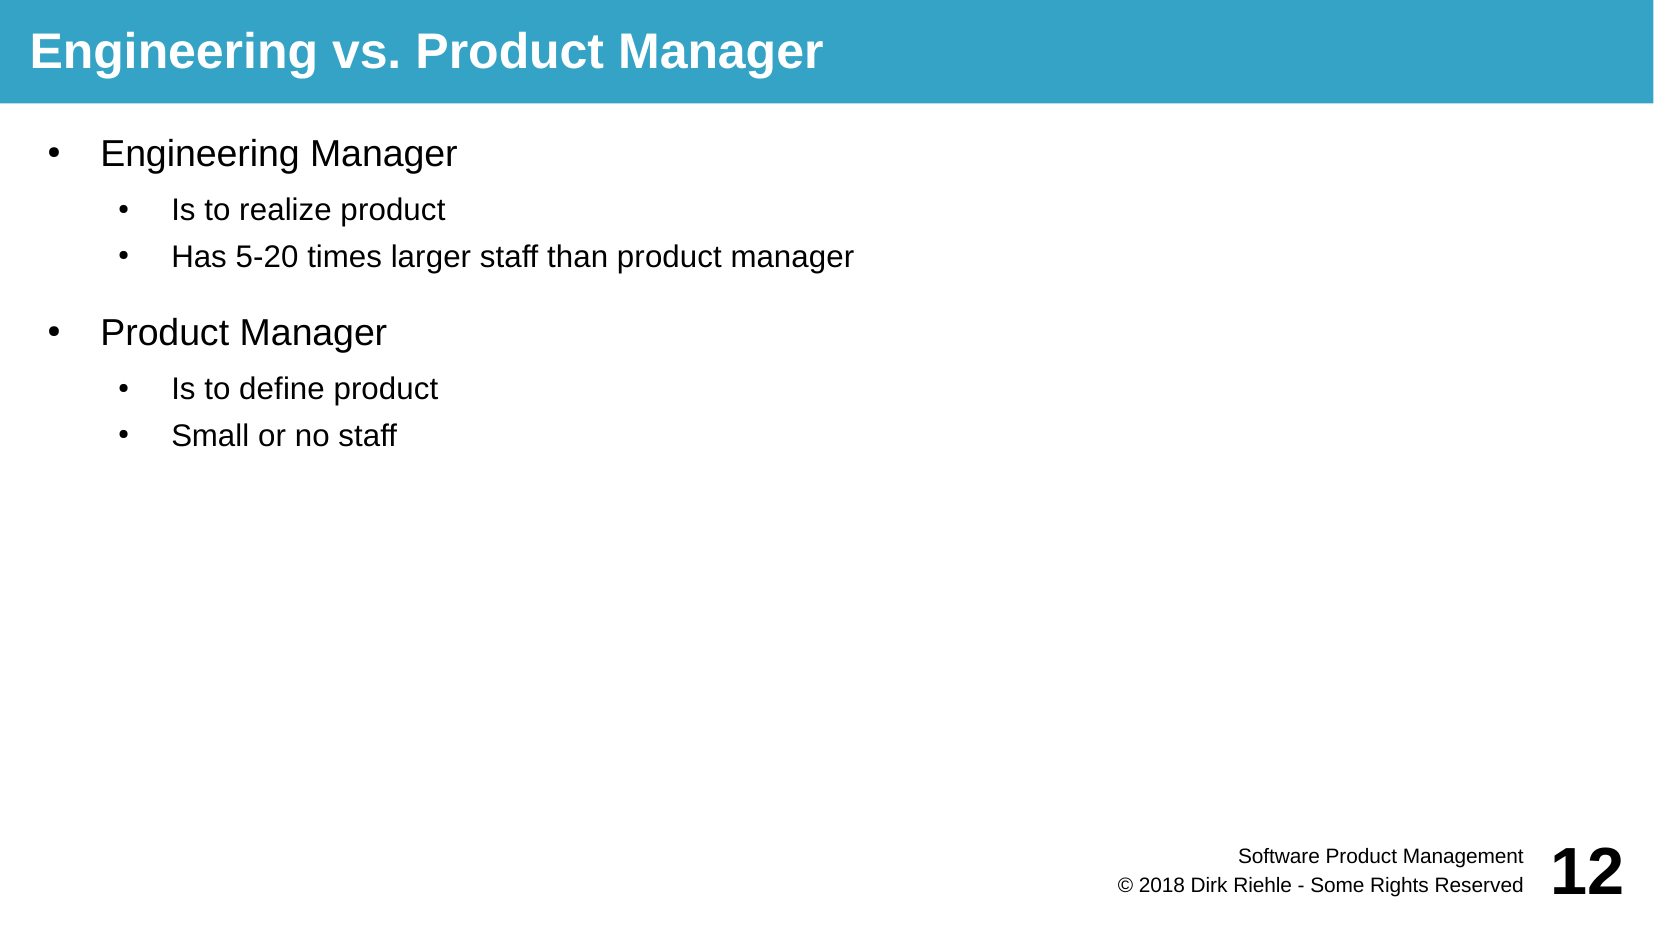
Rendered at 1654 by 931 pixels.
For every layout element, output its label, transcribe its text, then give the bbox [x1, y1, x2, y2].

list Engineering Manager Is to realize product Has 5-20 times larger staff than product manager Product Manager Is to define product Small or no staff [29, 132, 1625, 813]
title Engineering vs. Product Manager [0, 0, 1654, 104]
